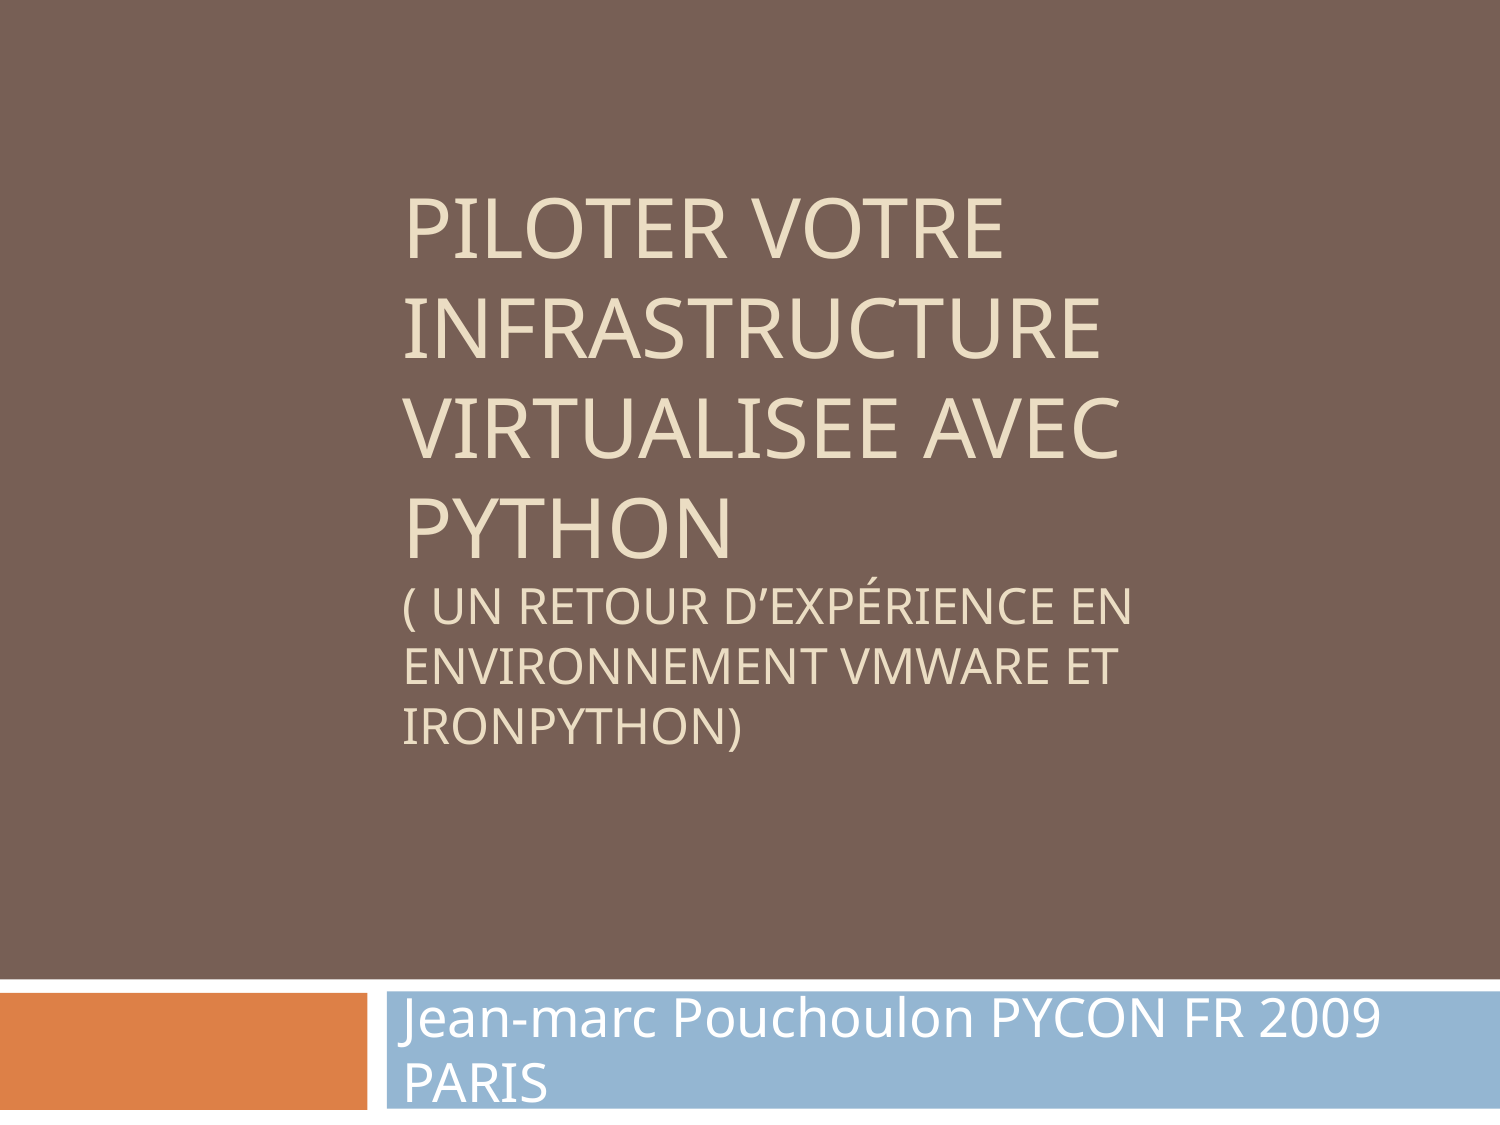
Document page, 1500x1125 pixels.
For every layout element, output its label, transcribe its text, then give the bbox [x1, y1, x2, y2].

title PILOTER VOTRE INFRASTRUCTURE VIRTUALISEE AVEC PYTHON ( UN RETOUR D’EXPÉRIENCE EN ENVIRONNEMENT VMWARE ET IRONPYTHON) [387, 0, 1450, 963]
text_box Jean-marc Pouchoulon PYCON FR 2009 PARIS [387, 992, 1488, 1105]
